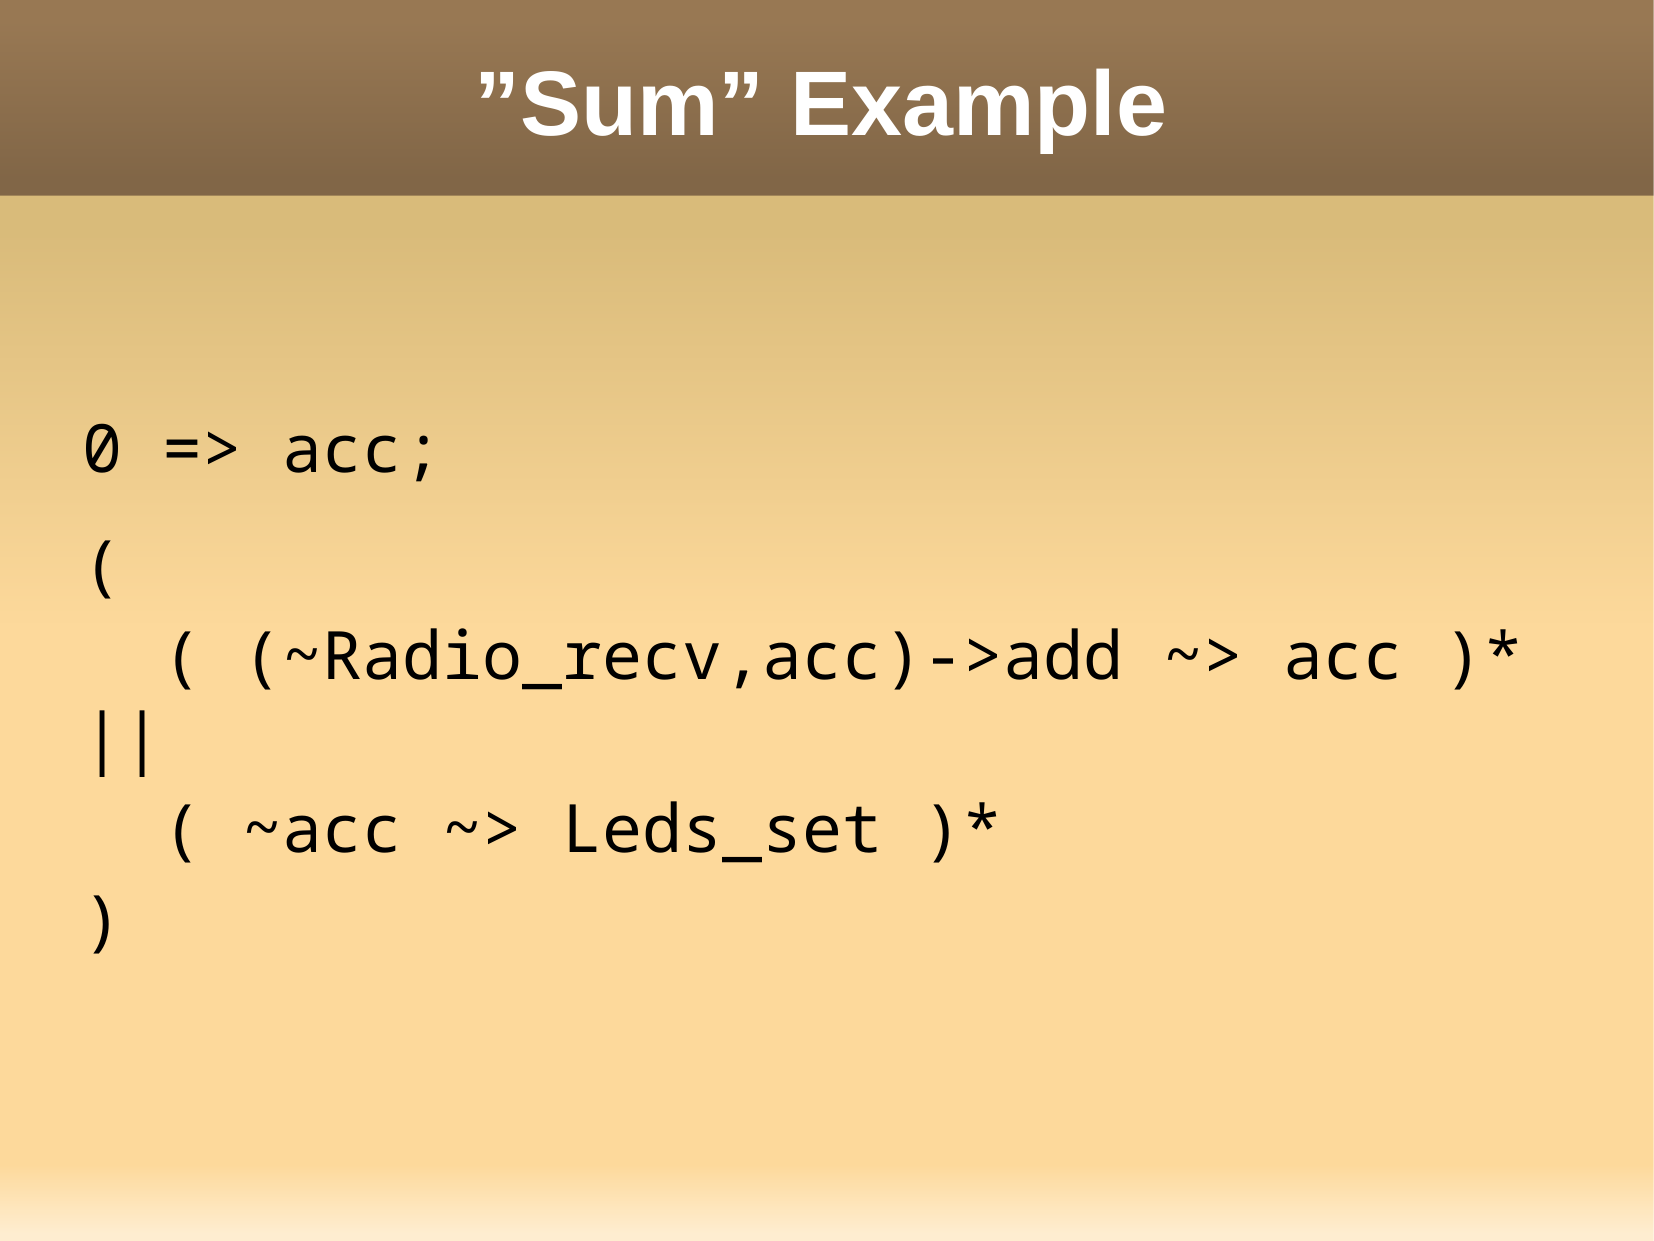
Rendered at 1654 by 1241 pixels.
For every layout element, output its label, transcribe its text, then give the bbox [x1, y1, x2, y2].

text_box ( ( (~Radio_recv,acc)->add ~> acc )* [82, 530, 1571, 686]
text_box || ( ~acc ~> Leds_set )* ) [82, 710, 1571, 944]
title ”Sum” Example [76, 0, 1565, 208]
picture [0, 0, 1654, 1241]
subtitle 0 => acc; [82, 300, 1571, 530]
